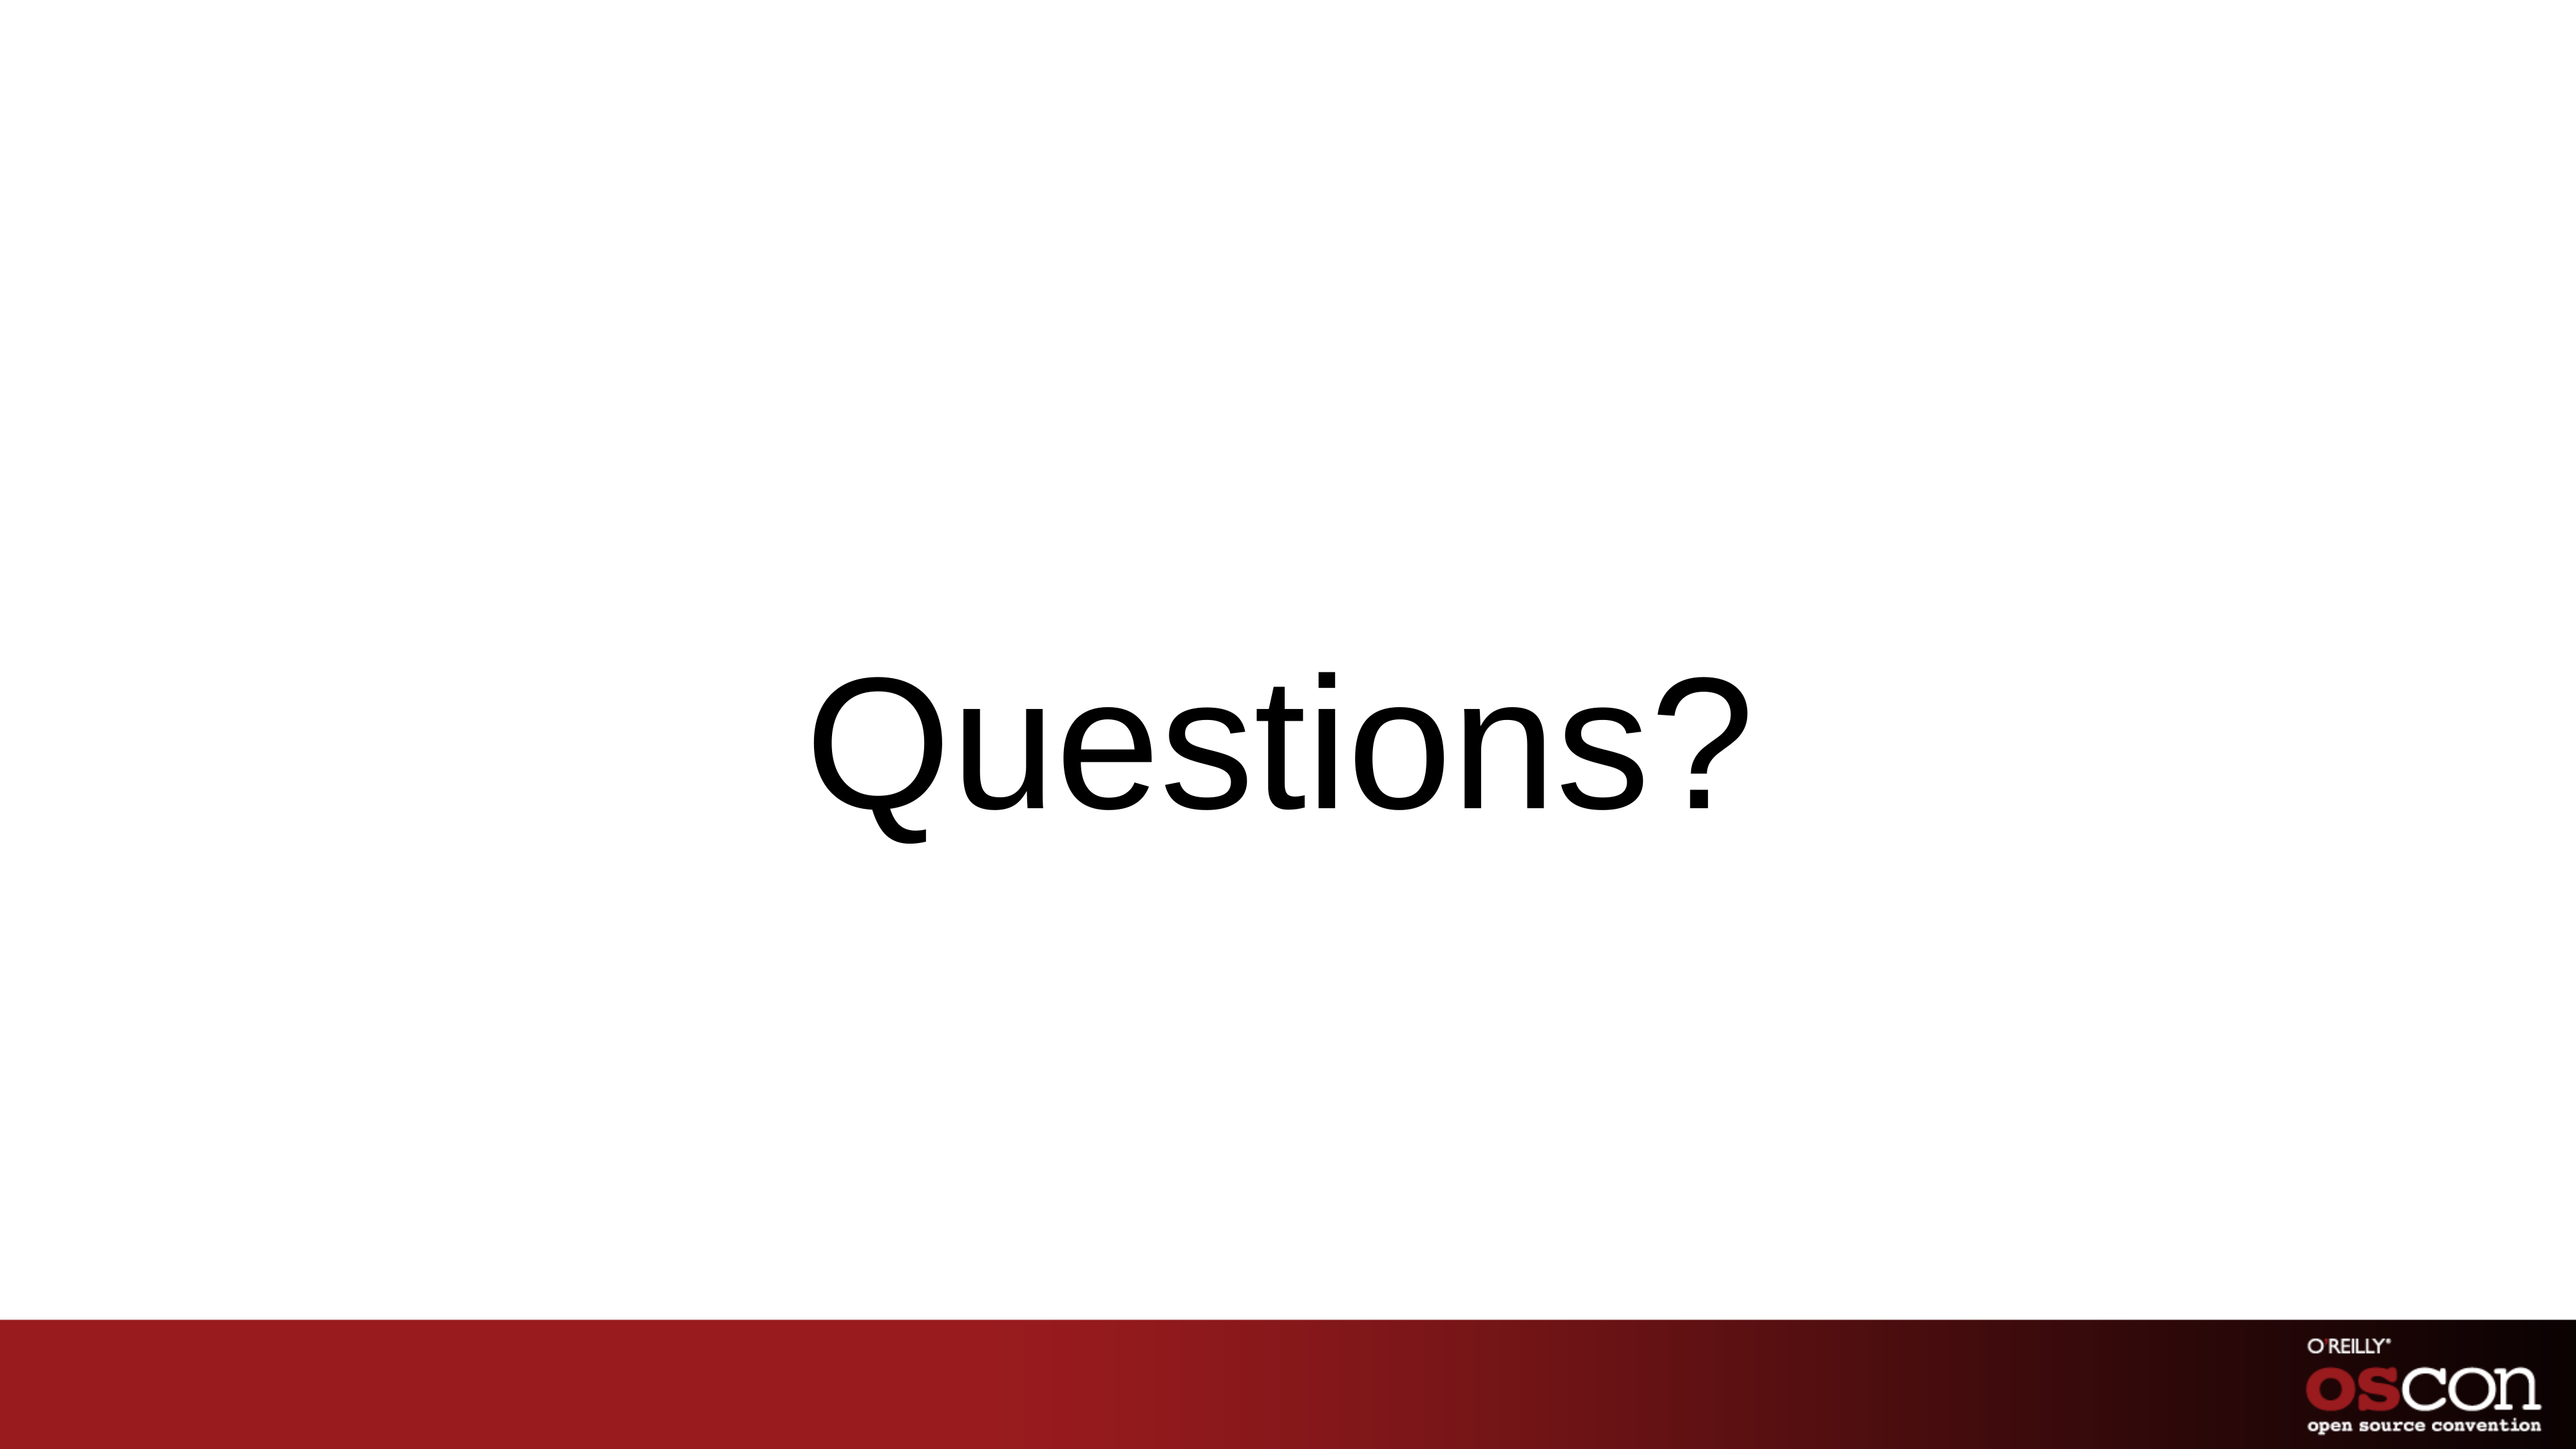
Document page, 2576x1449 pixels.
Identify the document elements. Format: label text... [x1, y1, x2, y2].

subtitle Questions? [48, 22, 2514, 1444]
picture [0, 0, 2576, 1449]
